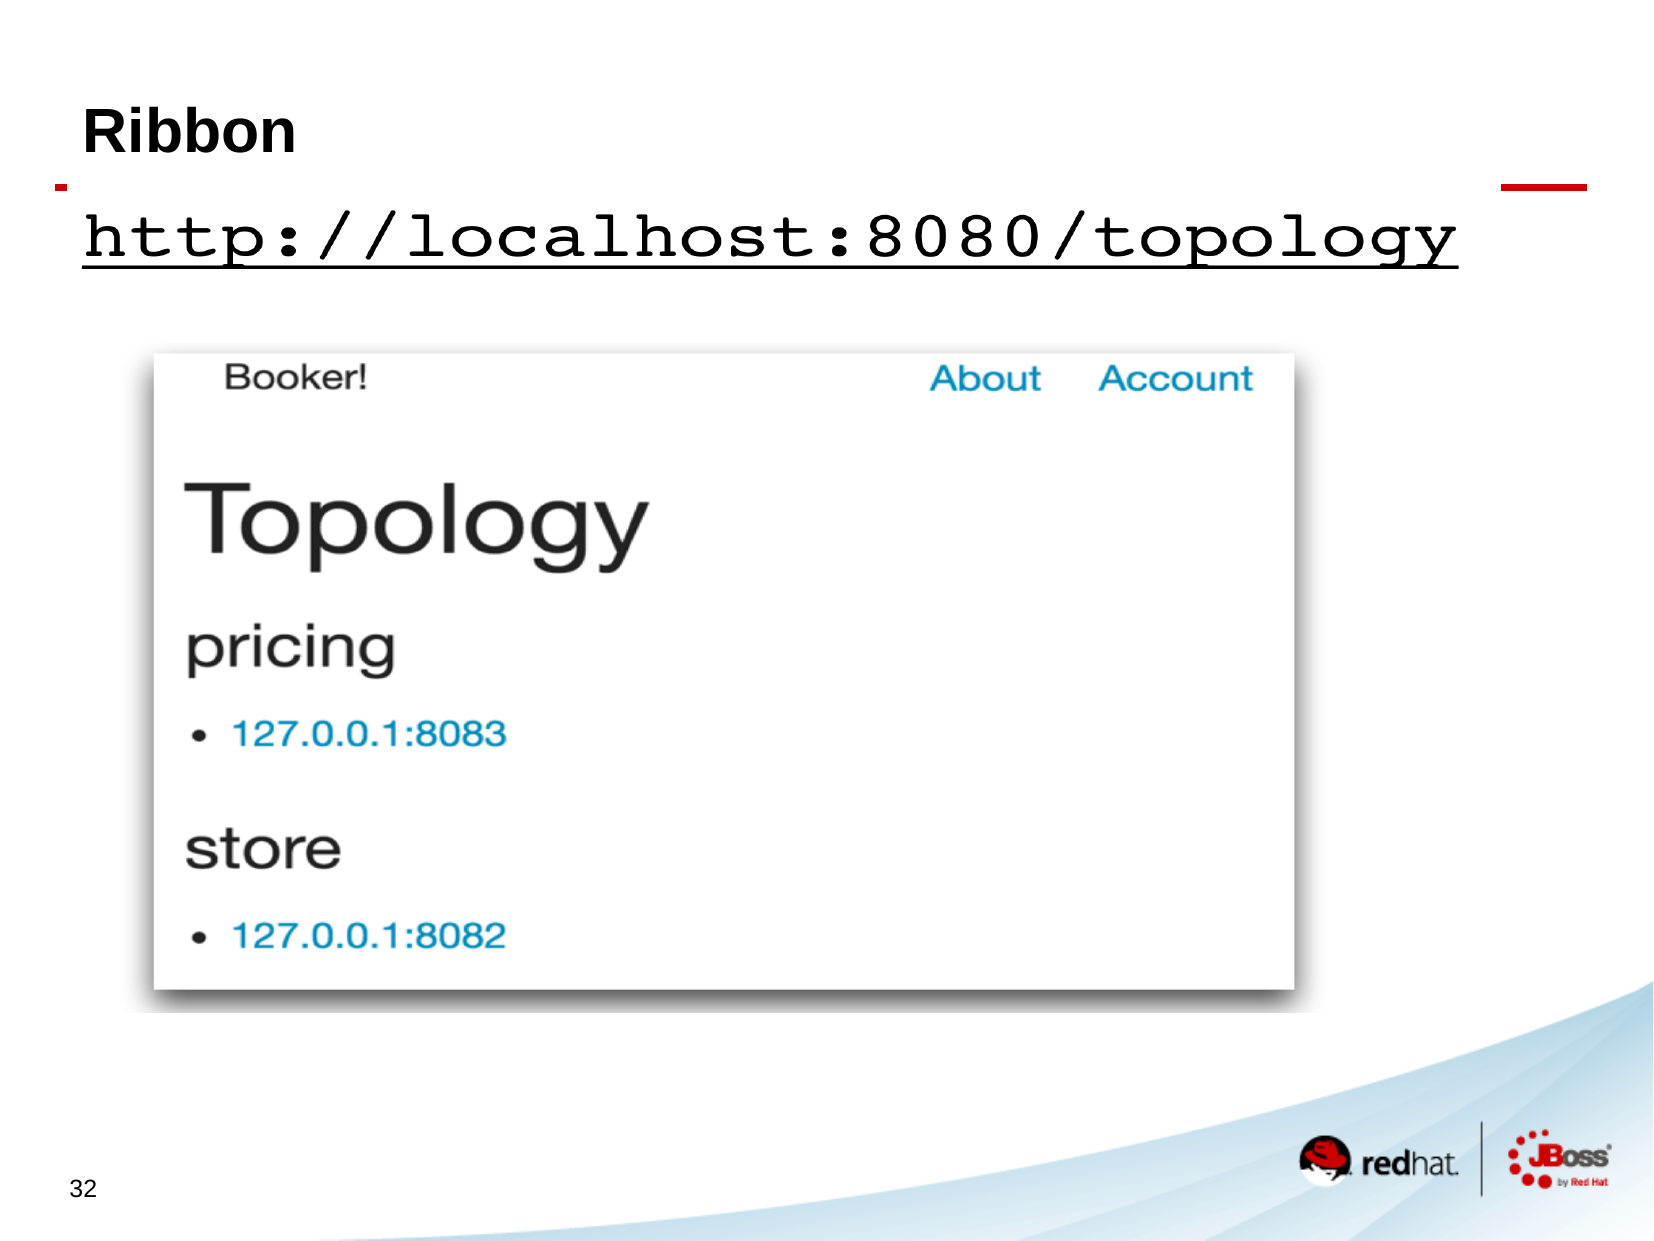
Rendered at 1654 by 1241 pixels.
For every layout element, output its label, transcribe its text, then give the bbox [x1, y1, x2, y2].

picture [0, 0, 1654, 1241]
title Ribbon [82, 37, 1571, 226]
